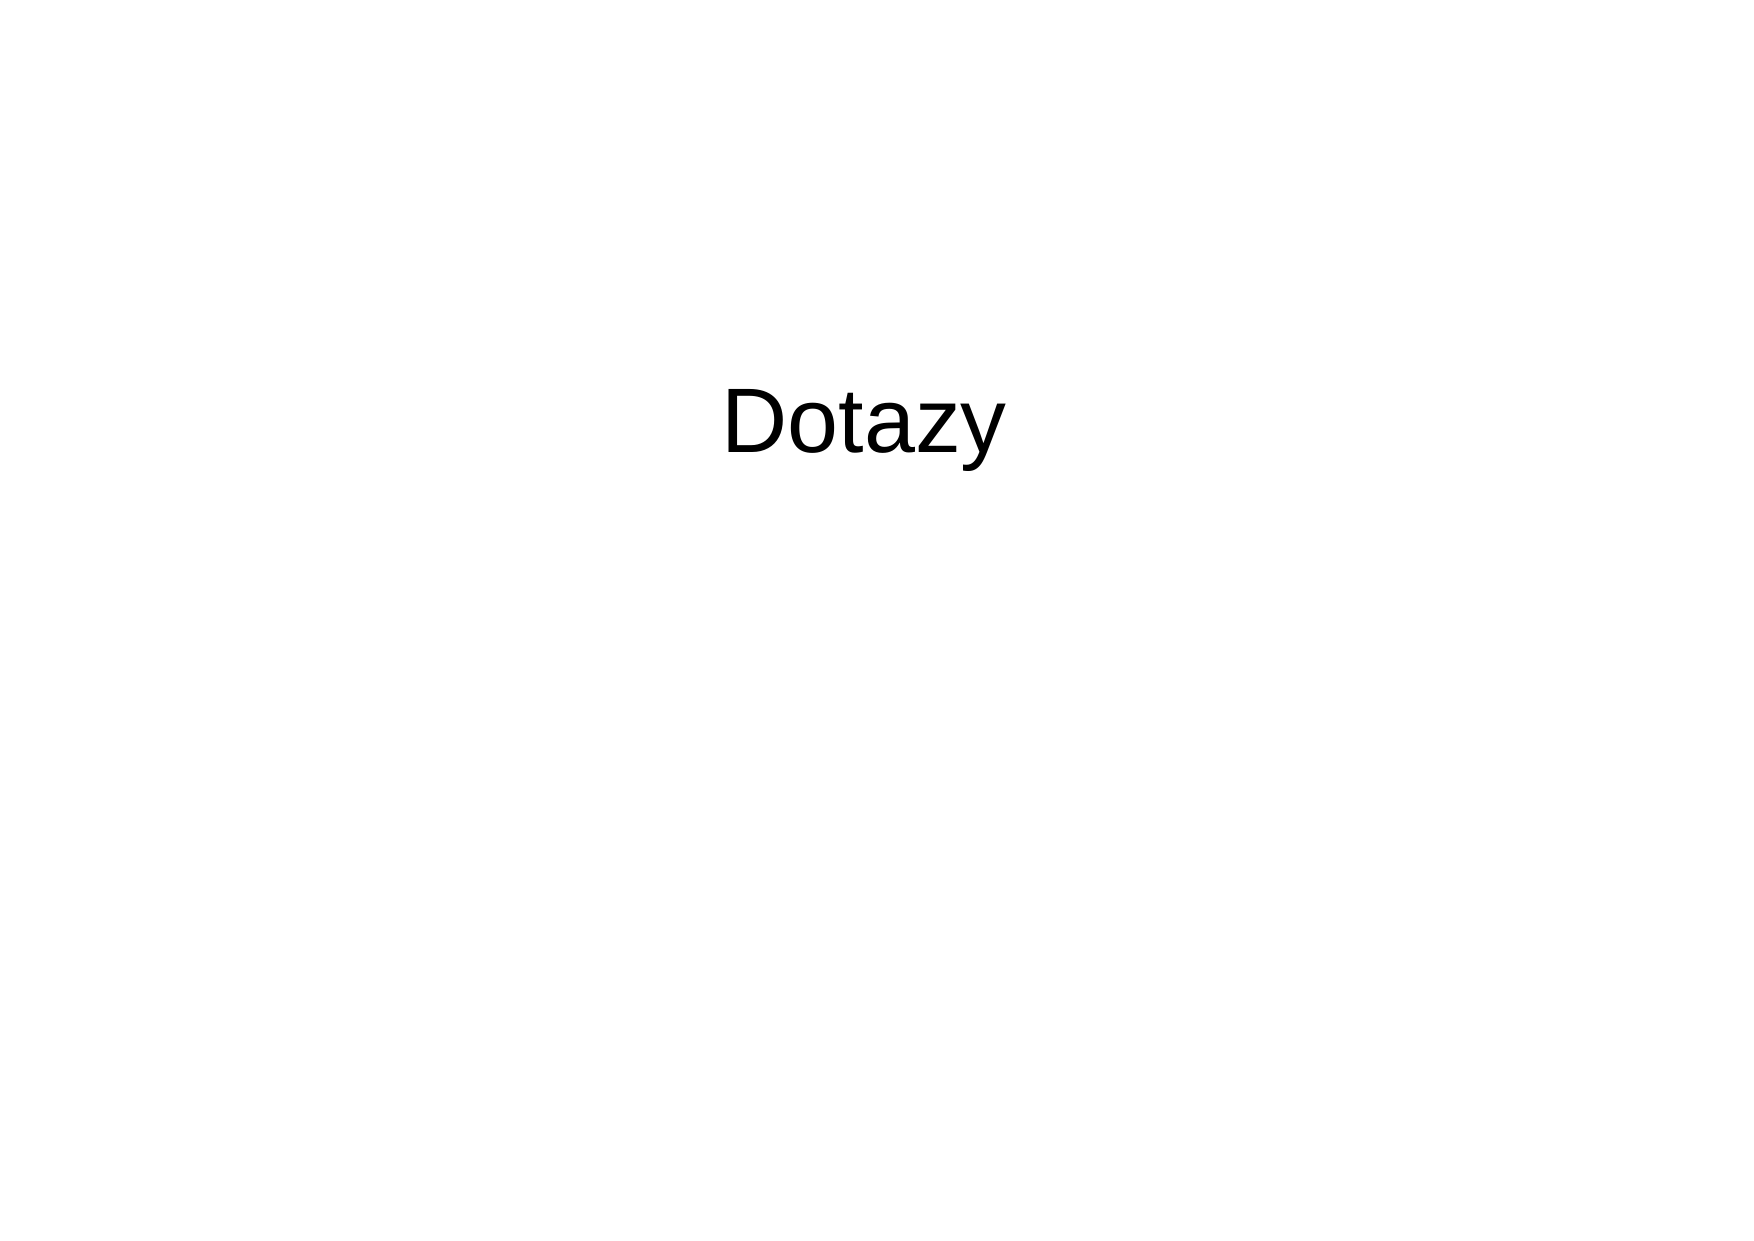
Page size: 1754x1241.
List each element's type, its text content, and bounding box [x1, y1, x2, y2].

title Dotazy [75, 324, 1654, 518]
